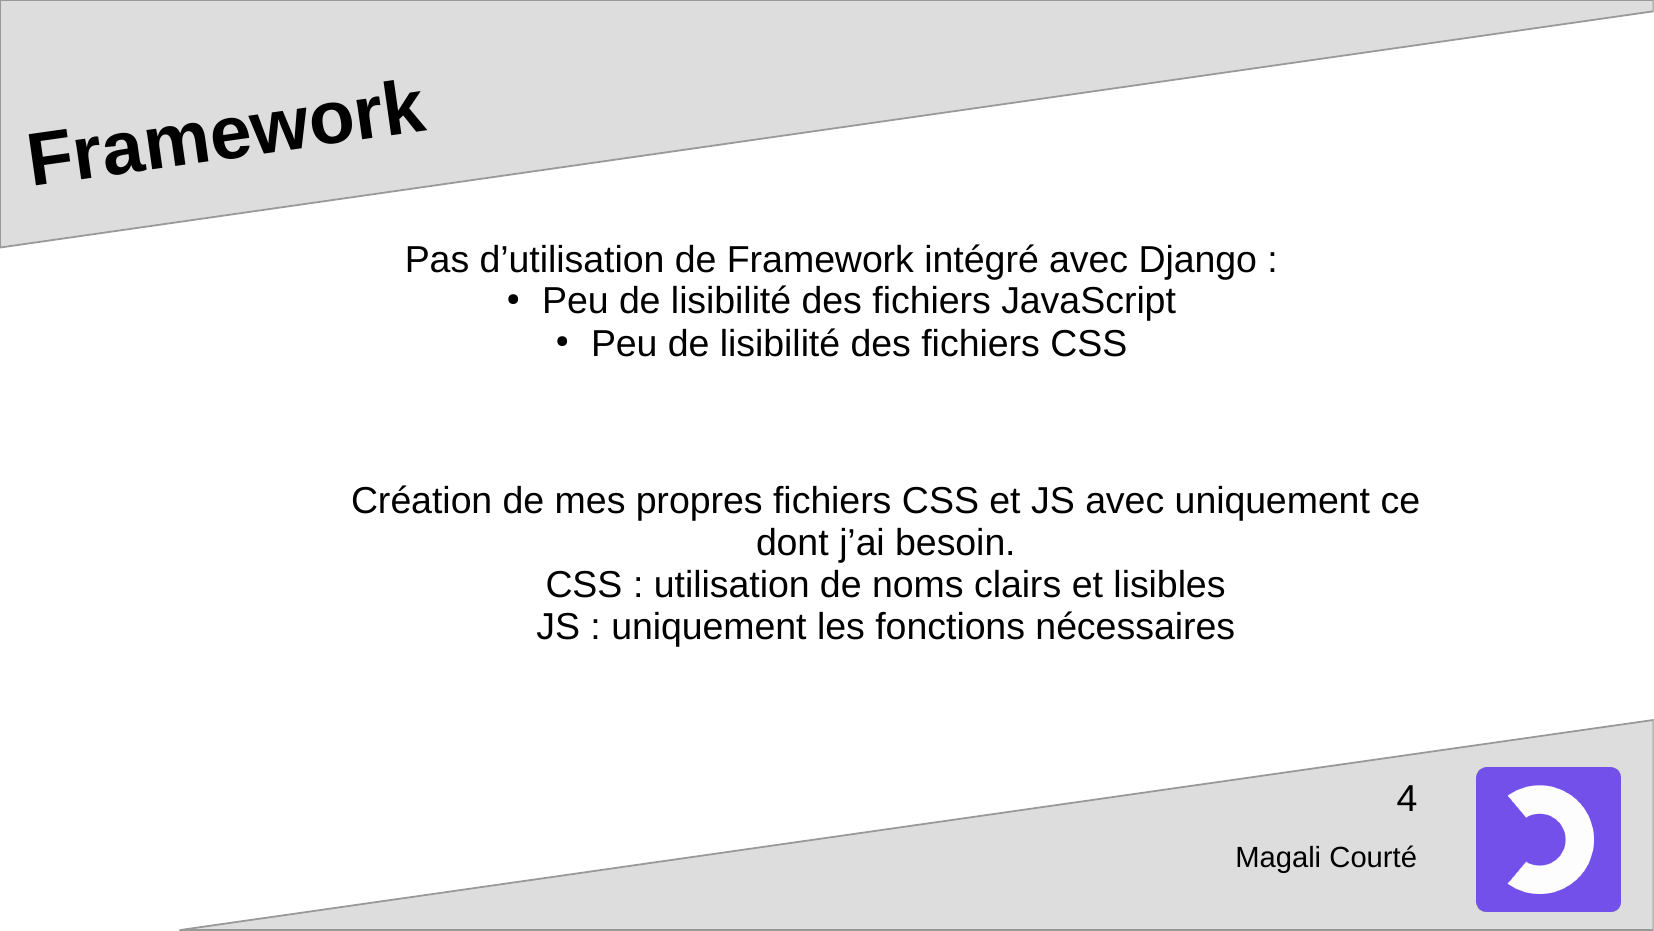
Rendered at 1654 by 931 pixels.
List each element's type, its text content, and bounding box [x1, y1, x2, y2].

text_box Création de mes propres fichiers CSS et JS avec uniquement ce dont j’ai besoin. CSS : utilisation de noms clairs et lisibles JS : uniquement les fonctions nécessaires [324, 472, 1447, 656]
title Framework [16, 0, 1501, 239]
picture [1476, 767, 1621, 912]
text_box Pas d’utilisation de Framework intégré avec Django : Peu de lisibilité des fichiers JavaScript Peu de lisibilité des fichiers CSS [236, 230, 1447, 414]
